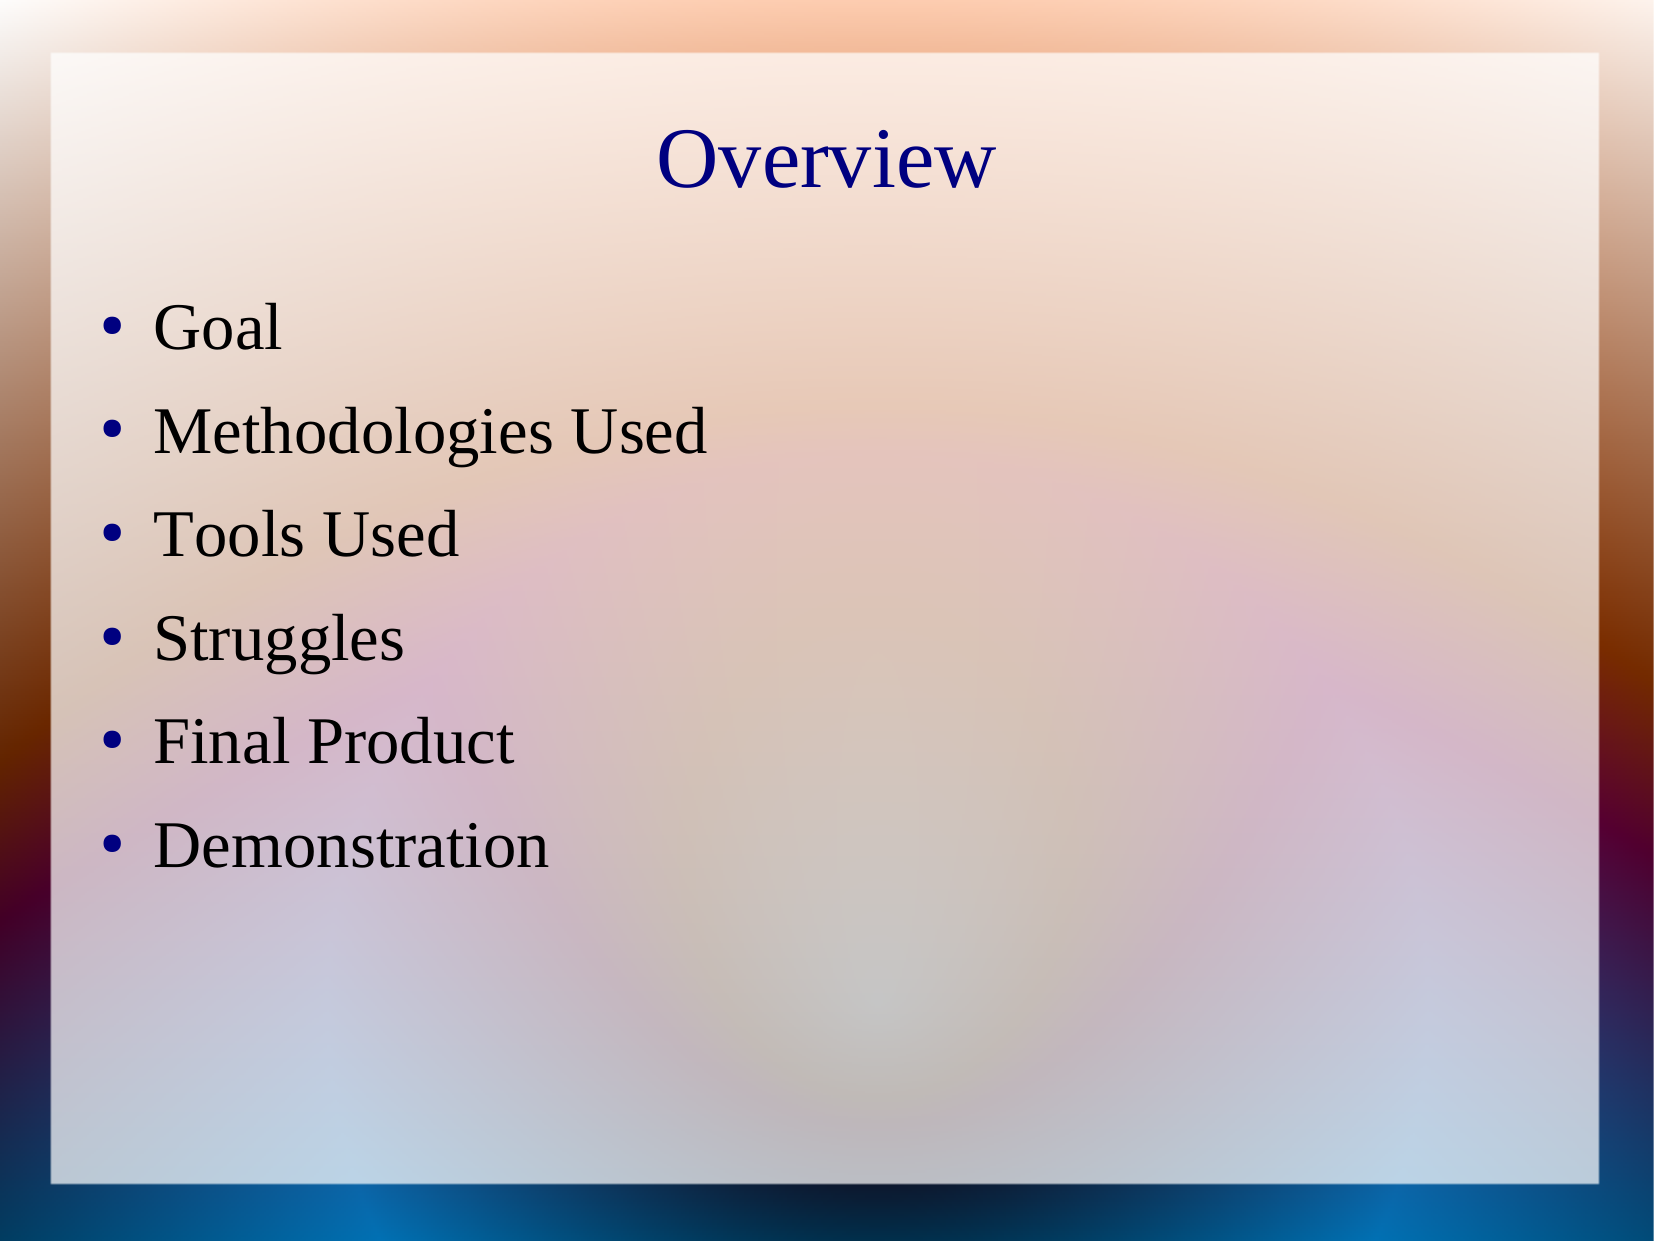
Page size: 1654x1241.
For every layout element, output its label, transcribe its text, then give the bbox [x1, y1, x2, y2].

picture [0, 0, 1654, 1241]
list Goal Methodologies Used Tools Used Struggles Final Product Demonstration [82, 290, 1571, 1010]
title Overview [82, 55, 1571, 263]
